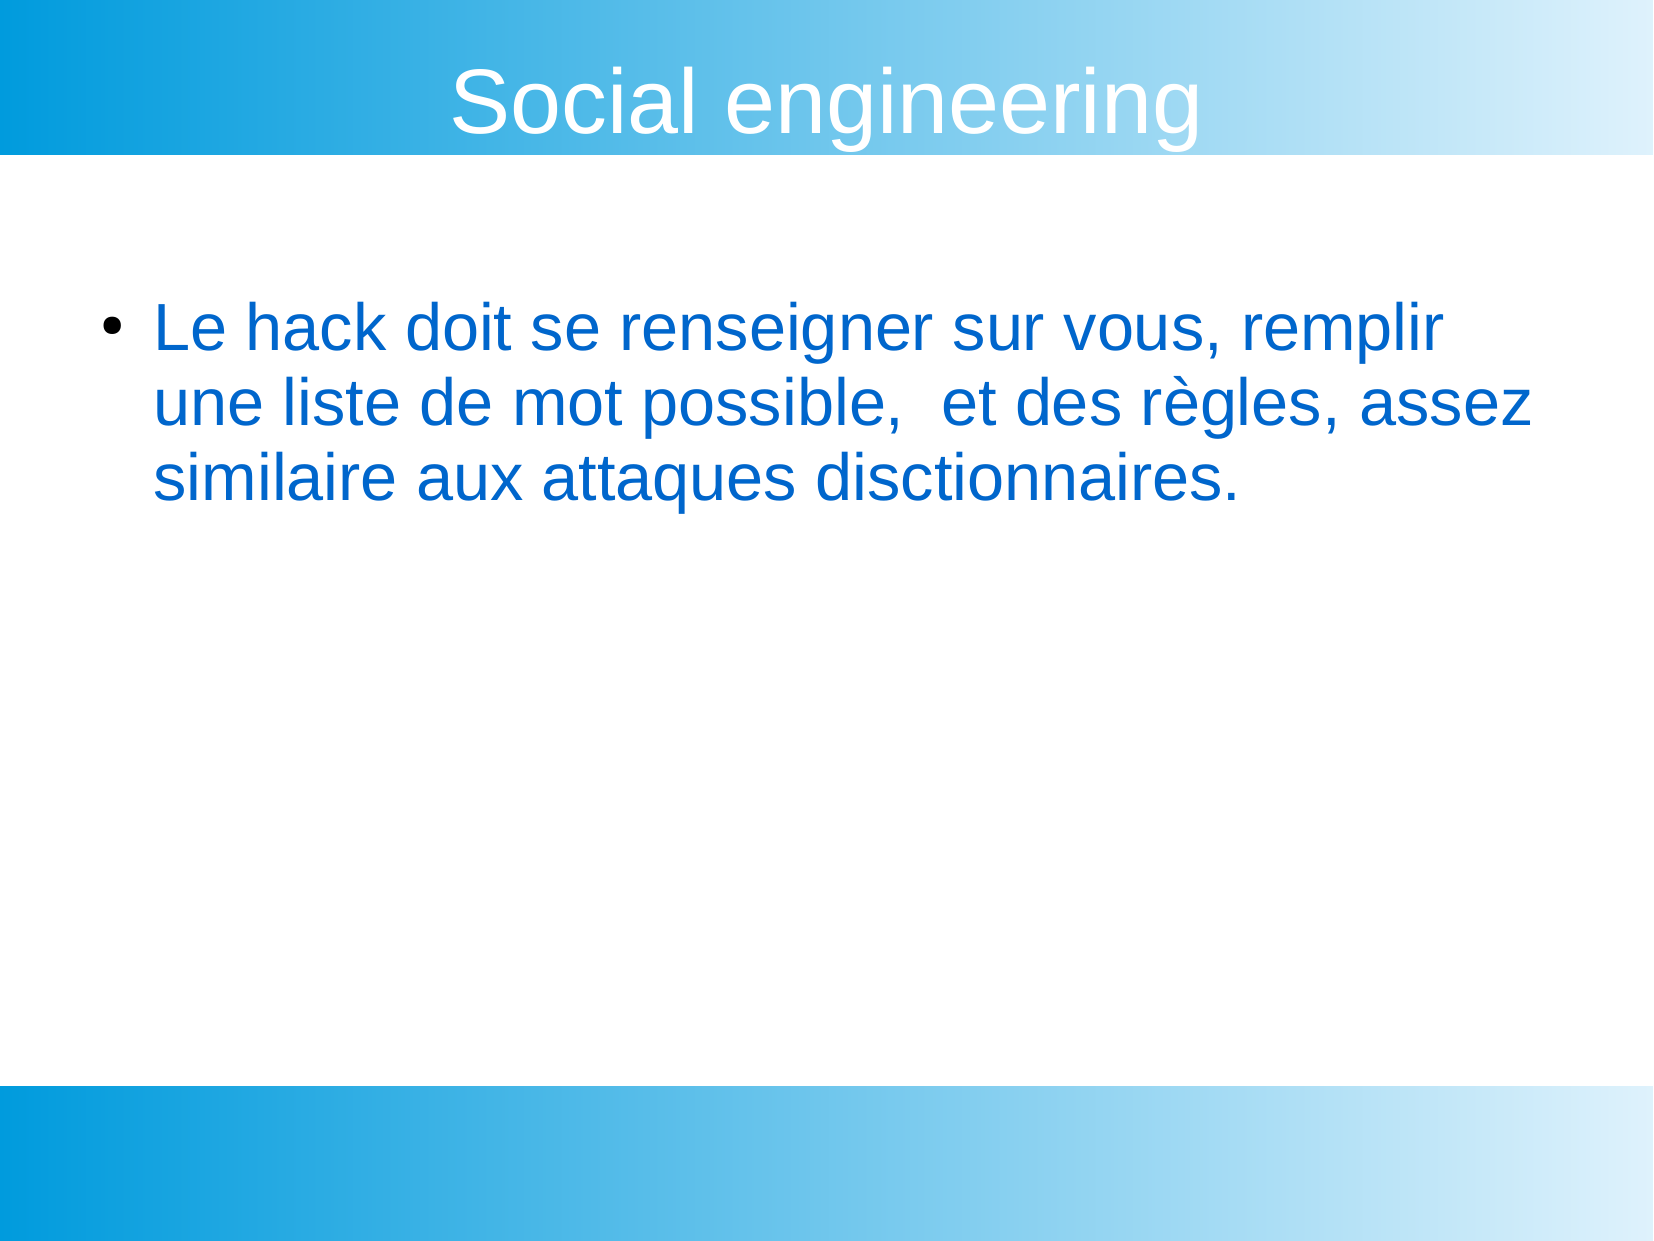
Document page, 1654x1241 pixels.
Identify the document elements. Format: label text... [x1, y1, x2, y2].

title Social engineering [82, 49, 1571, 155]
list Le hack doit se renseigner sur vous, remplir une liste de mot possible, et des règles, assez similaire aux attaques disctionnaires. [82, 290, 1571, 1010]
